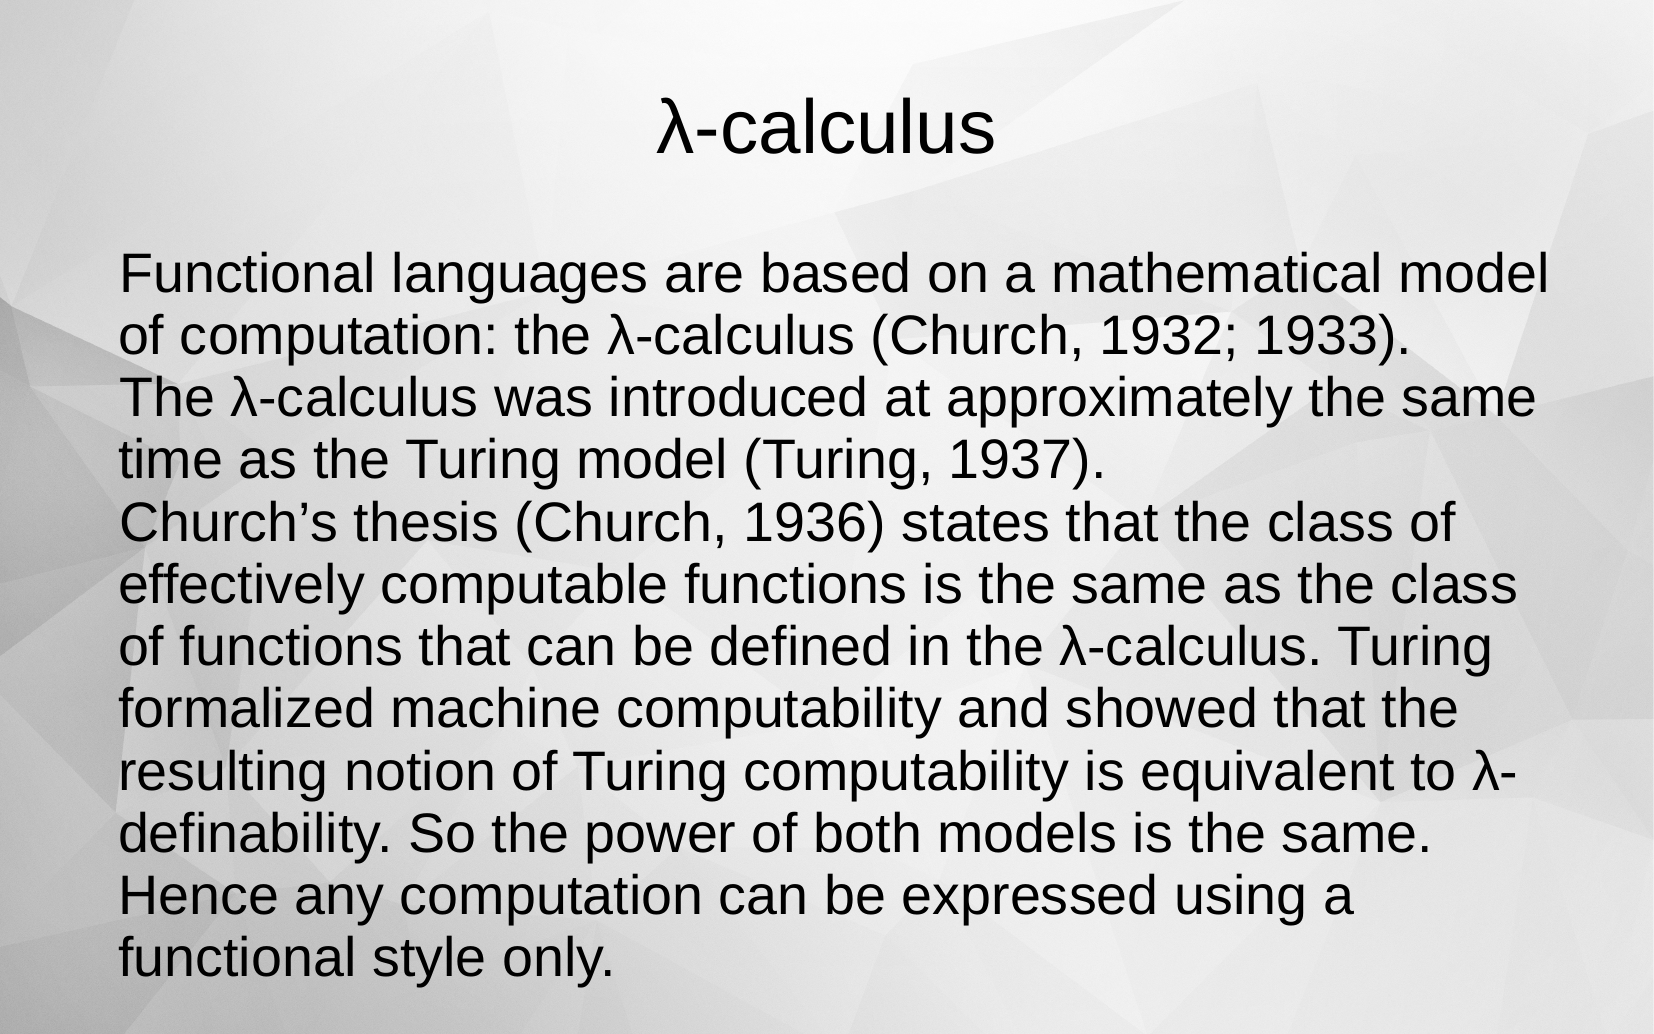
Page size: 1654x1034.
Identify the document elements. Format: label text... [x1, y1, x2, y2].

subtitle Functional languages are based on a mathematical model of computation: the λ-calculus (Church, 1932; 1933). The λ-calculus was introduced at approximately the same time as the Turing model (Turing, 1937). Church’s thesis (Church, 1936) states that the class of effectively computable functions is the same as the class of functions that can be defined in the λ-calculus. Turing formalized machine computability and showed that the resulting notion of Turing computability is equivalent to λ-definability. So the power of both models is the same. Hence any computation can be expressed using a functional style only. [82, 241, 1571, 986]
picture [0, 0, 1654, 1034]
title λ-calculus [82, 41, 1571, 214]
